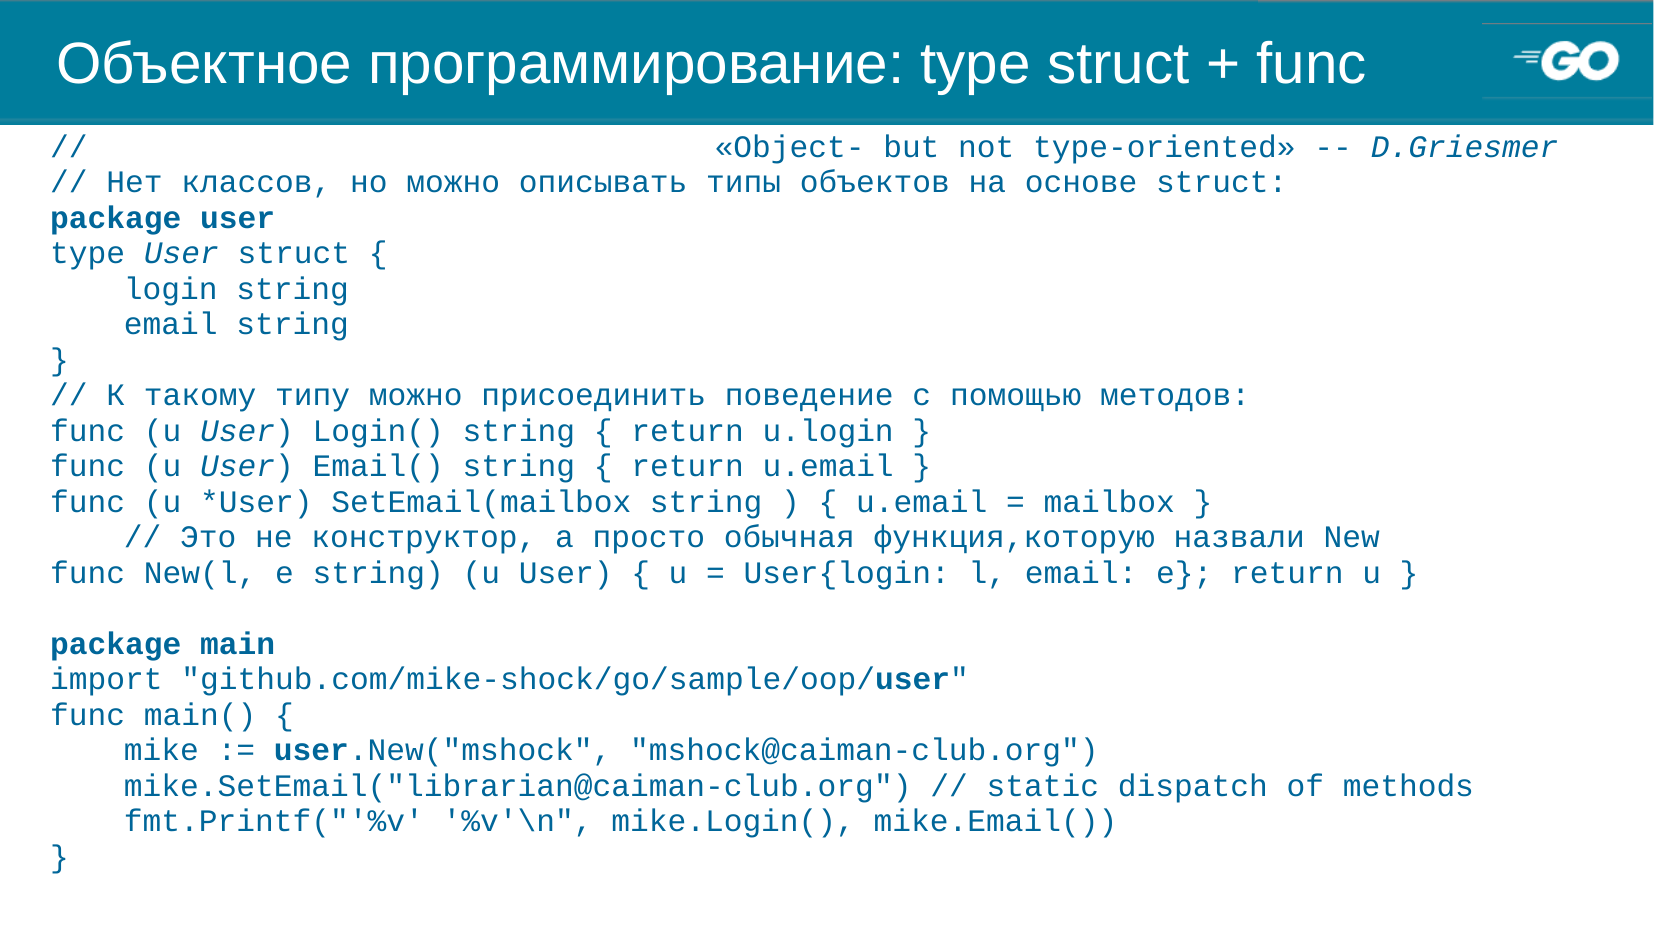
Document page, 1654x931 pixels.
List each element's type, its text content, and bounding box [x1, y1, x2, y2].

picture [1542, 41, 1619, 81]
text_box // «Object- but not type-oriented» -- D.Griesmer // Нет классов, но можно описывать типы объектов на основе struct: package user type User struct { login string email string } // К такому типу можно присоединить поведение с помощью методов: func (u User) Login() string { return u.login } func (u User) Email() string { return u.email } func (u *User) SetEmail(mailbox string ) { u.email = mailbox } // Это не конструктор, а просто обычная функция,которую назвали New func New(l, e string) (u User) { u = User{login: l, email: e}; return u } package main import "github.com/mike-shock/go/sample/oop/user" func main() { mike := user.New("mshock", "mshock@caiman-club.org") mike.SetEmail("librarian@caiman-club.org") // static dispatch of methods fmt.Printf("'%v' '%v'\n", mike.Login(), mike.Email()) } [35, 124, 1619, 898]
text_box Объектное программирование: type struct + func [41, 23, 1495, 104]
